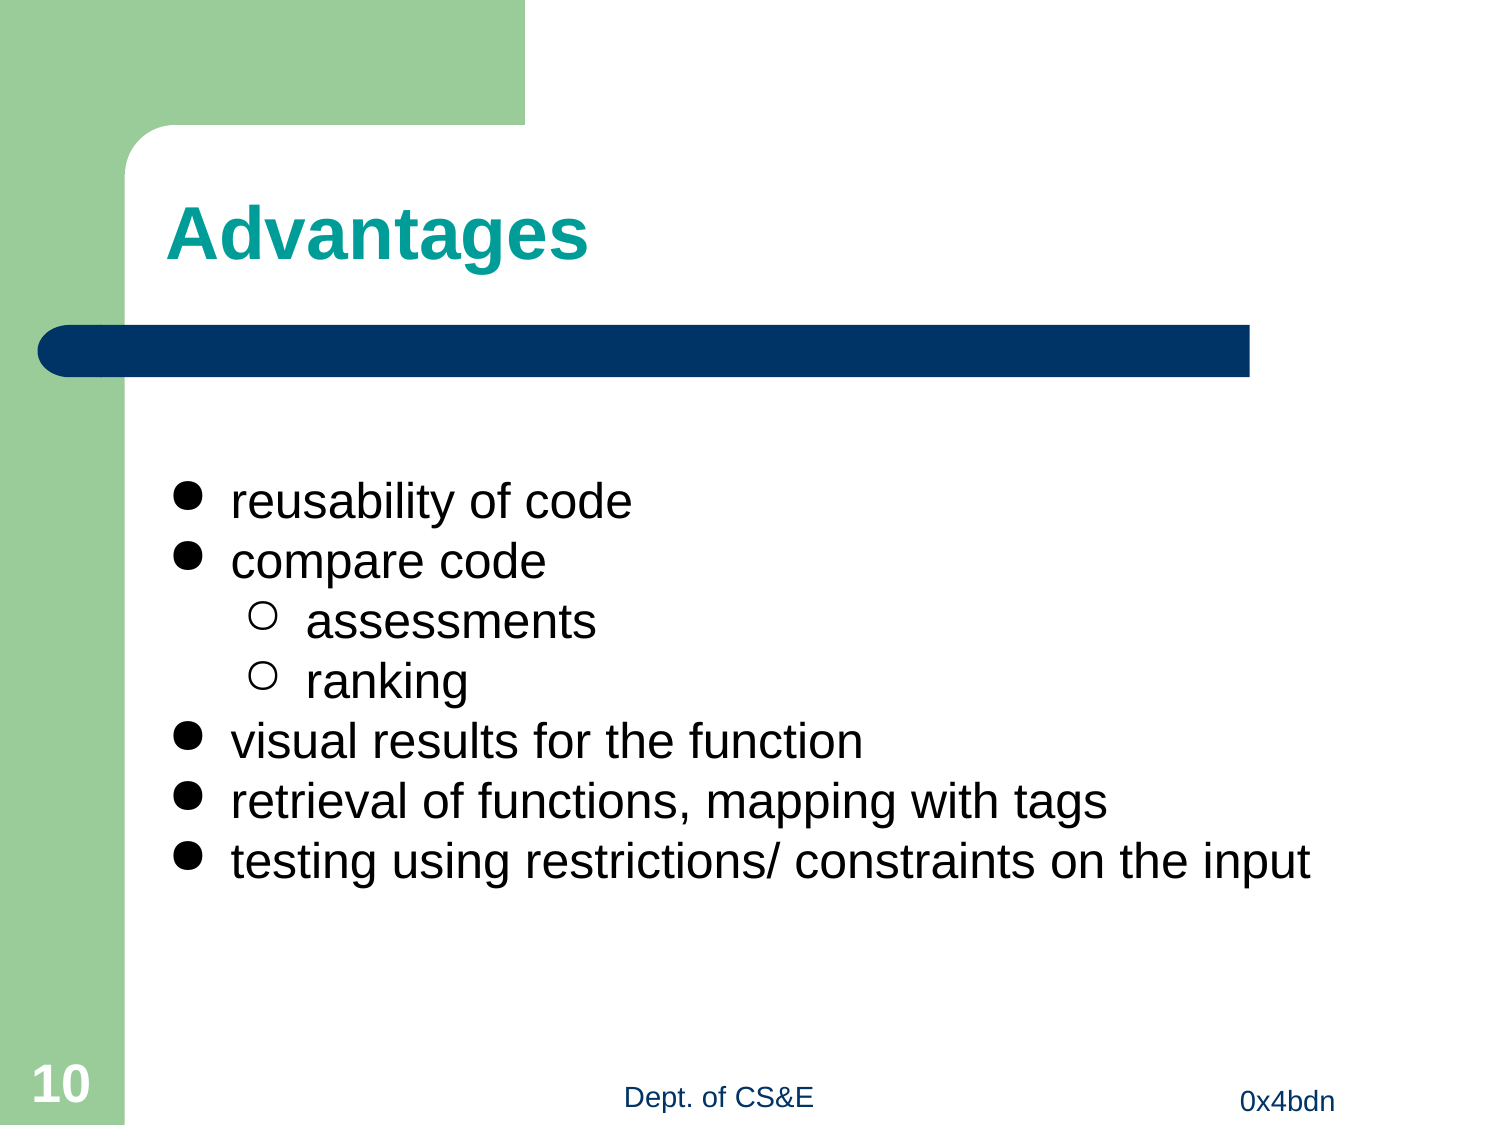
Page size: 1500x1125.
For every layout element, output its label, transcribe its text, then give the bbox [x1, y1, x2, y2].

text_box Advantages [150, 187, 1463, 375]
slide_number <number> [13, 1040, 111, 1121]
footer Dept. of CS&E [481, 1071, 957, 1122]
slide_number 0x4bdn [1149, 1074, 1463, 1125]
text_box reusability of code compare code assessments ranking visual results for the function retrieval of functions, mapping with tags testing using restrictions/ constraints on the input [140, 393, 1454, 980]
